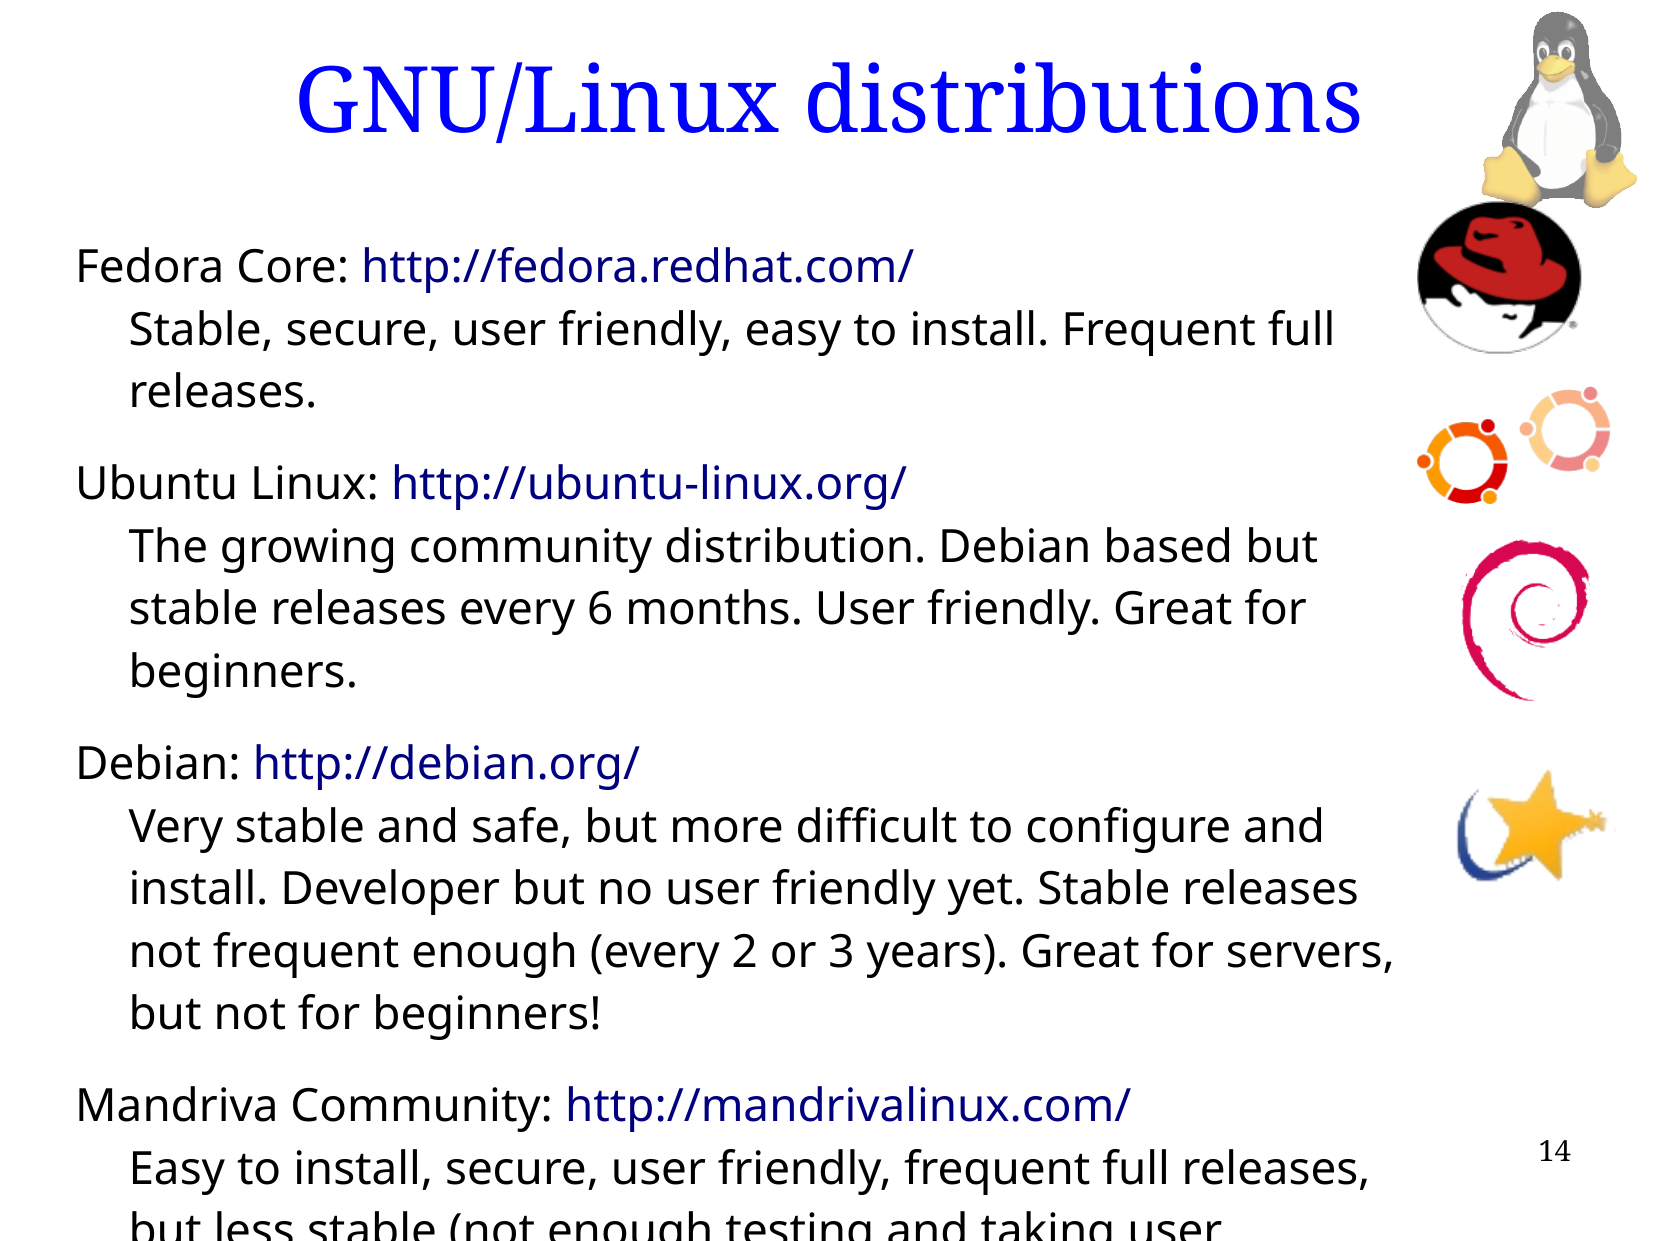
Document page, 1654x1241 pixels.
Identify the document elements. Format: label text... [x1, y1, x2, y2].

picture [1417, 200, 1583, 355]
picture [1446, 537, 1610, 709]
title GNU/Linux distributions [85, 33, 1575, 161]
picture [1417, 383, 1621, 504]
list Fedora Core: http://fedora.redhat.com/ Stable, secure, user friendly, easy to install. Frequent full releases. Ubuntu Linux: http://ubuntu-linux.org/ The growing community distribution. Debian based but stable releases every 6 months. User friendly. Great for beginners. Debian: http://debian.org/ Very stable and safe, but more difficult to configure and install. Developer but no user friendly yet. Stable releases not frequent enough (every 2 or 3 years). Great for servers, but not for beginners! Mandriva Community: http://mandrivalinux.com/ Easy to install, secure, user friendly, frequent full releases, but less stable (not enough testing and taking user feedback into account). More than 200 Distributions [57, 233, 1413, 1152]
picture [1434, 738, 1625, 929]
